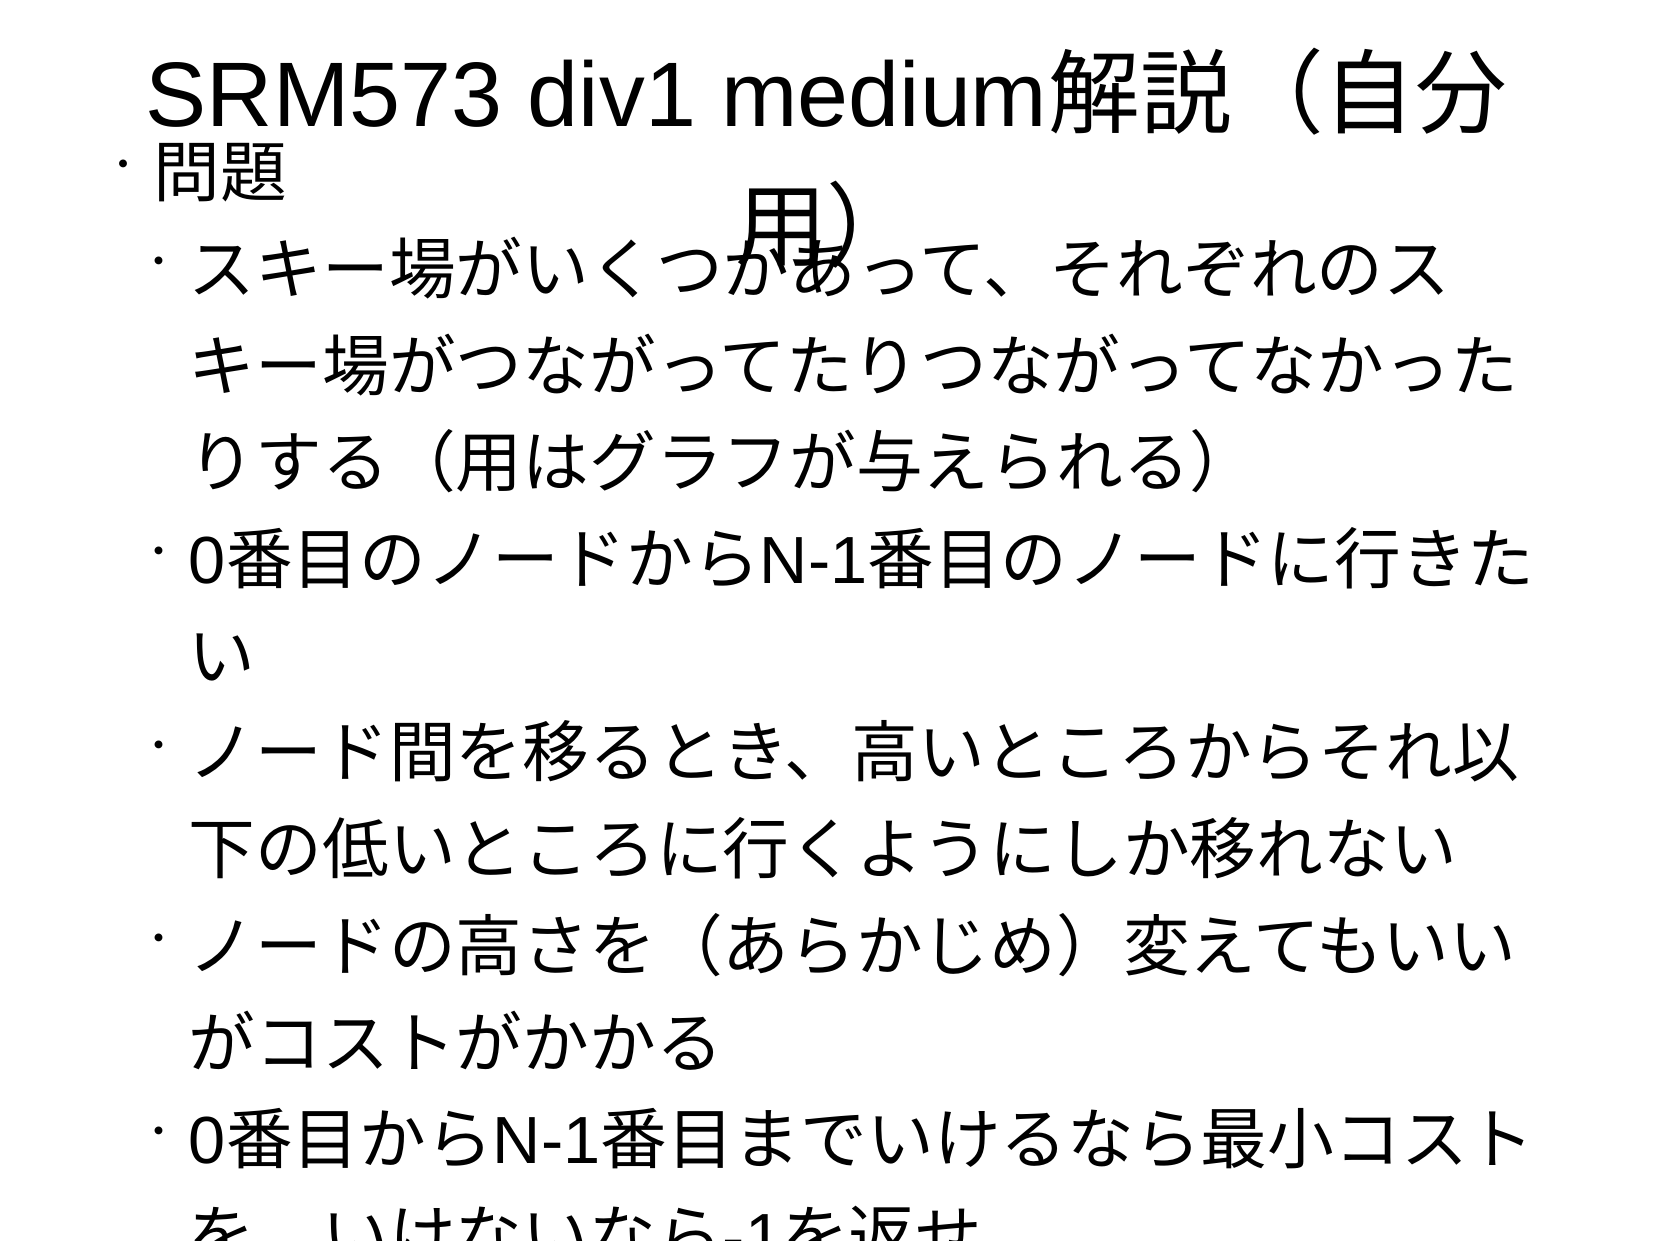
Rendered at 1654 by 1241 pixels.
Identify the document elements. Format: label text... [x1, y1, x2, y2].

title SRM573 div1 medium解説（自分用） [82, 49, 1571, 257]
subtitle 問題 スキー場がいくつかあって、それぞれのスキー場がつながってたりつながってなかったりする（用はグラフが与えられる） 0番目のノードからN-1番目のノードに行きたい ノード間を移るとき、高いところからそれ以下の低いところに行くようにしか移れない ノードの高さを（あらかじめ）変えてもいいがコストがかかる 0番目からN-1番目までいけるなら最小コストを、いけないなら-1を返せ [82, 290, 1571, 1109]
